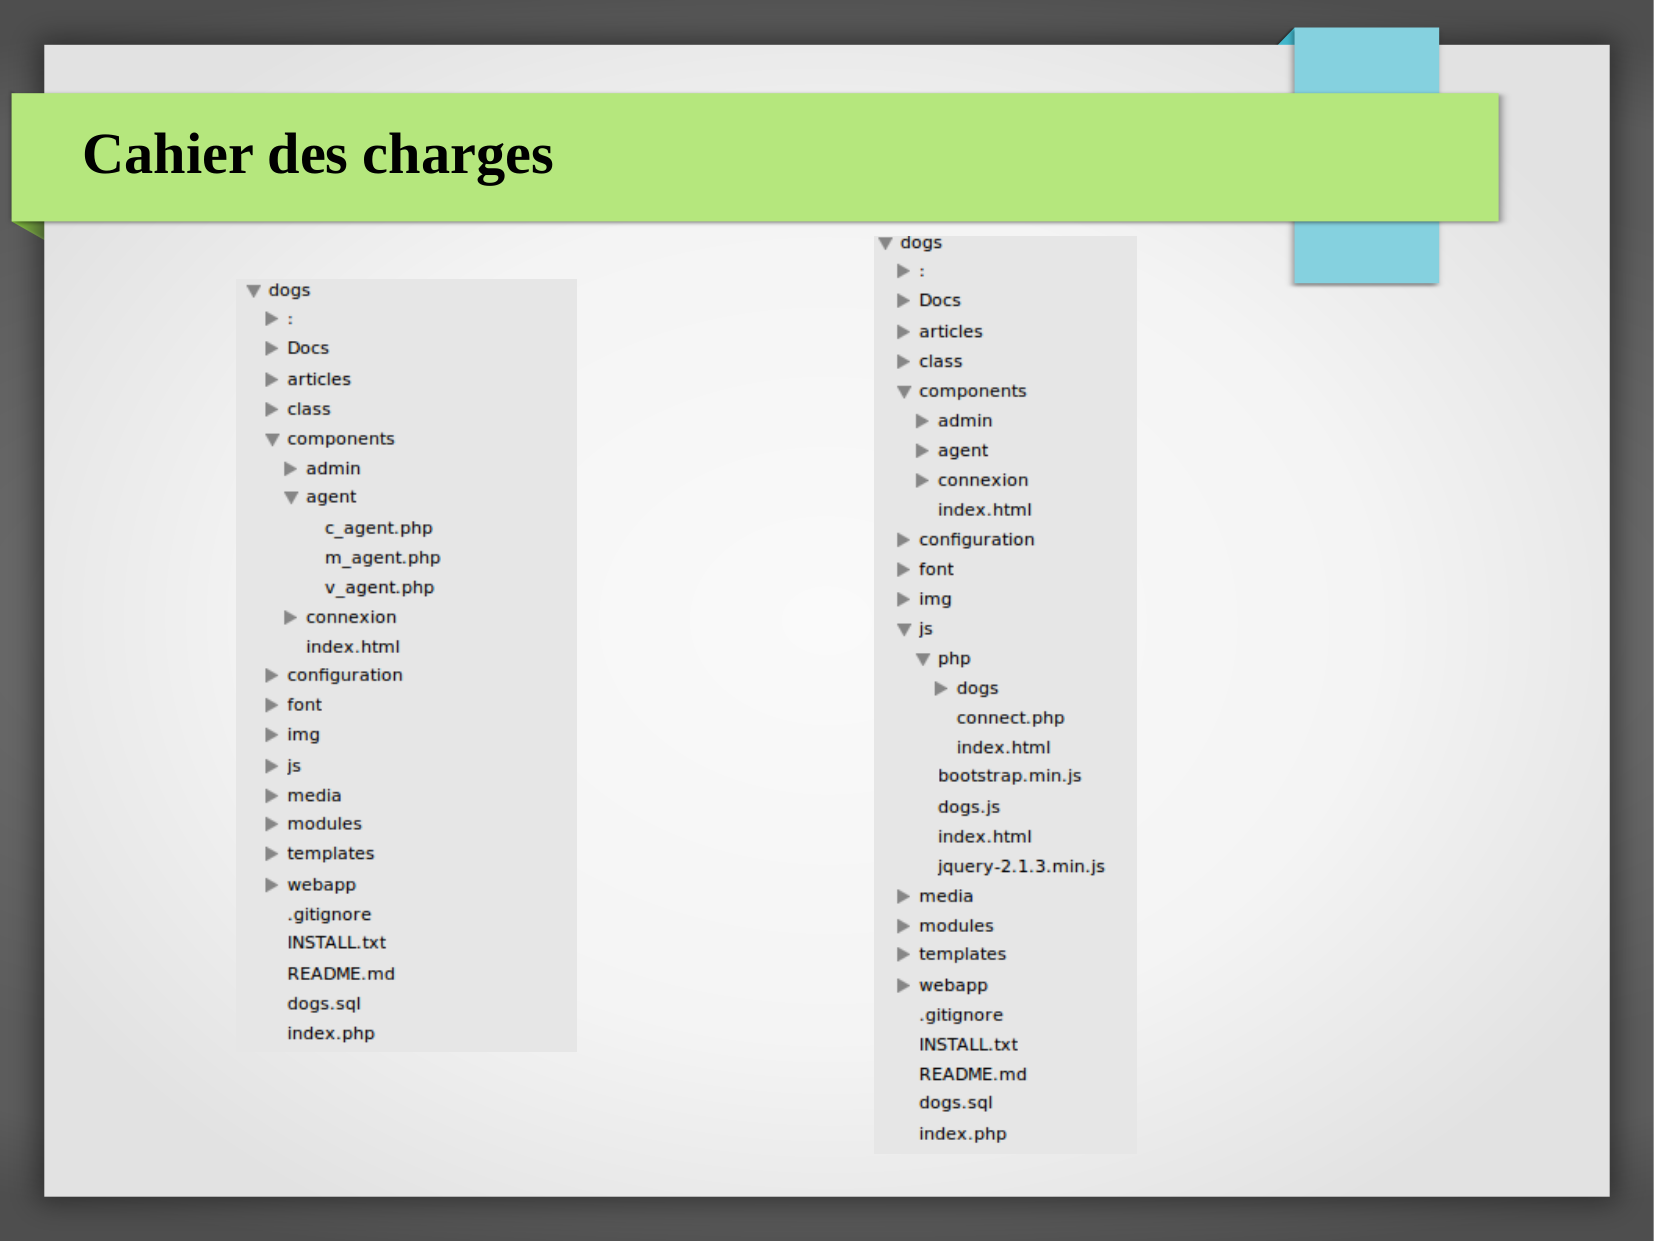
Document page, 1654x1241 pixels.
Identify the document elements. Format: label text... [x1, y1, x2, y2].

title Cahier des charges [82, 94, 1264, 213]
picture [0, 0, 1654, 1241]
